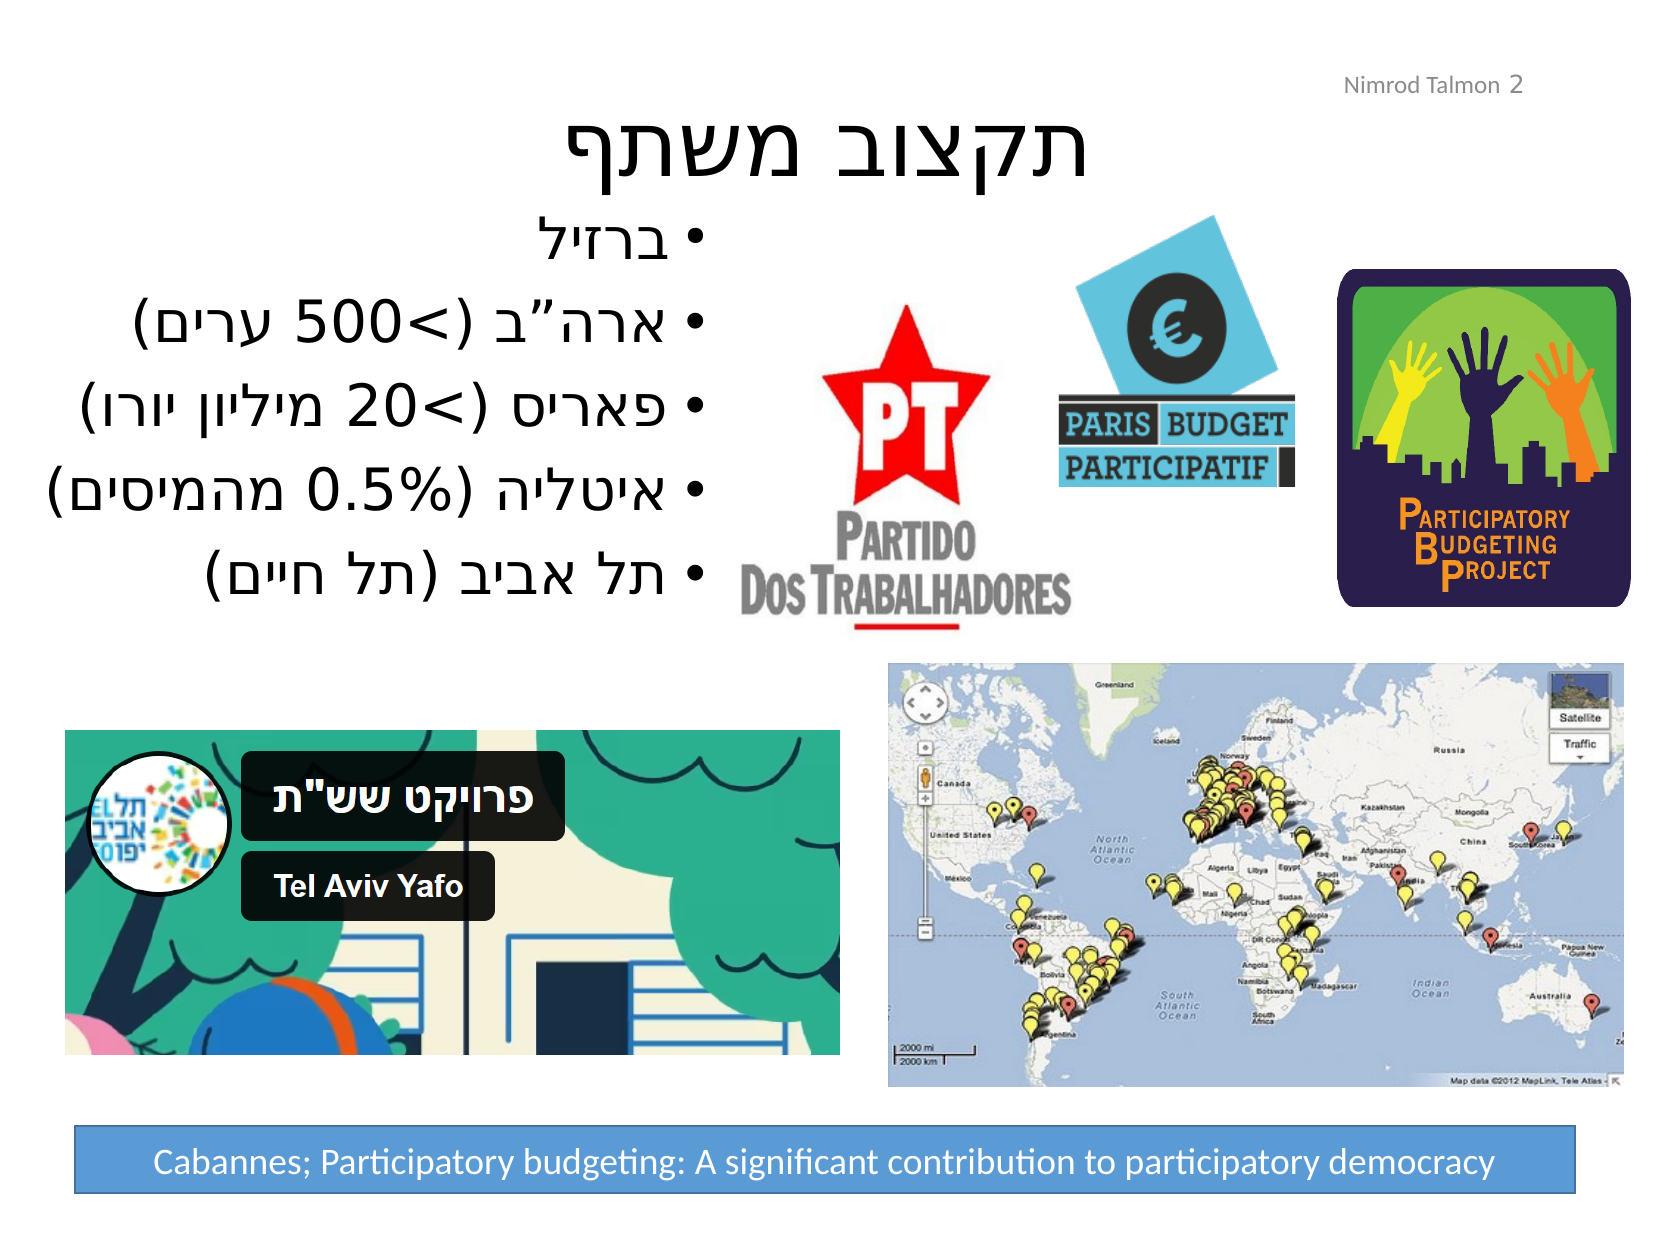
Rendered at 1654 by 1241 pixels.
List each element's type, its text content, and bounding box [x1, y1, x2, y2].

title תקצוב משתף [111, 26, 1542, 267]
text_box Cabannes; Participatory budgeting: A significant contribution to participatory democracy [75, 1126, 1576, 1193]
picture [1337, 269, 1631, 607]
text_box <number> Nimrod Talmon [1167, 64, 1540, 103]
picture [11, 703, 840, 1055]
picture [694, 215, 1299, 653]
picture [888, 663, 1624, 1087]
text_box ברזיל ארה”ב (>500 ערים) פאריס (>20 מיליון יורו) איטליה (0.5% מהמיסים) תל אביב (תל חיים) [9, 201, 721, 562]
